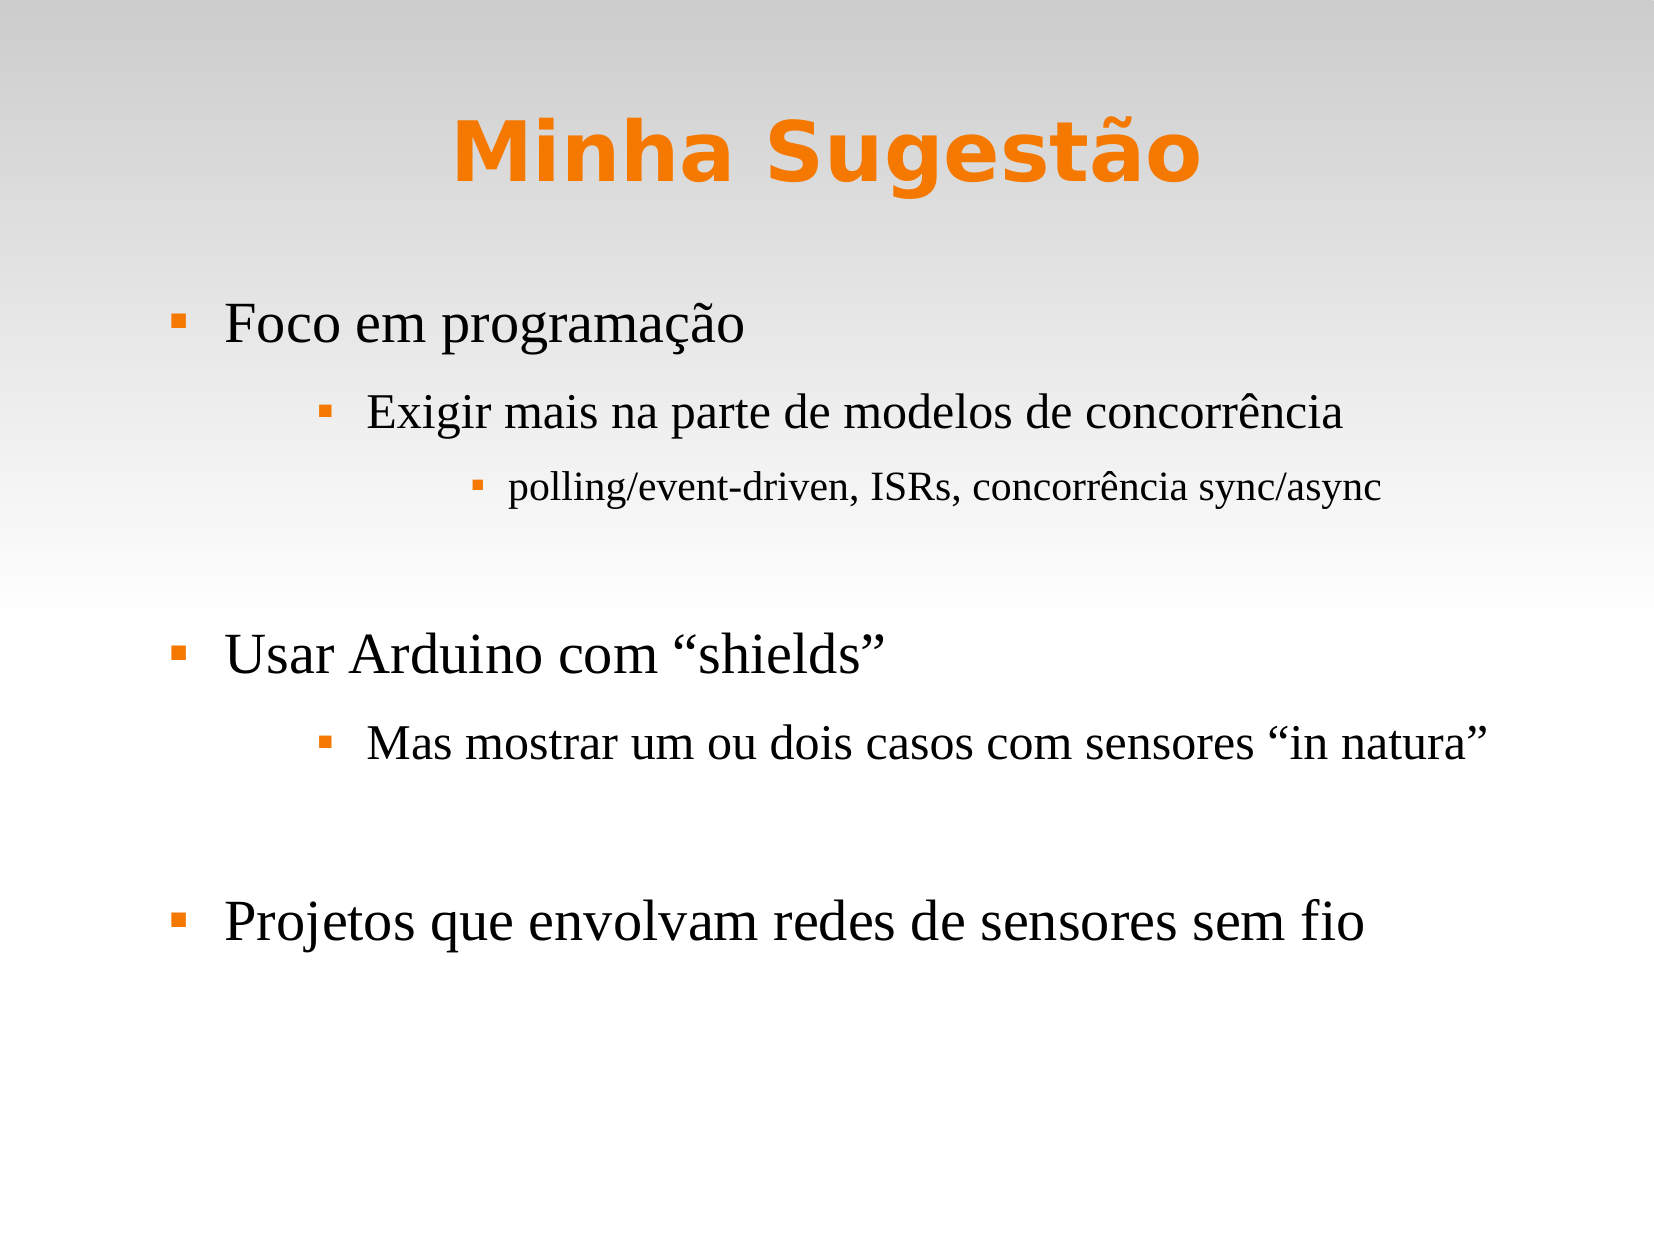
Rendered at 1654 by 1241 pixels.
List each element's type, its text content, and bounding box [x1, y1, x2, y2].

title Minha Sugestão [82, 49, 1571, 257]
list Foco em programação Exigir mais na parte de modelos de concorrência polling/event-driven, ISRs, concorrência sync/async Usar Arduino com “shields” Mas mostrar um ou dois casos com sensores “in natura” Projetos que envolvam redes de sensores sem fio [82, 290, 1572, 1109]
